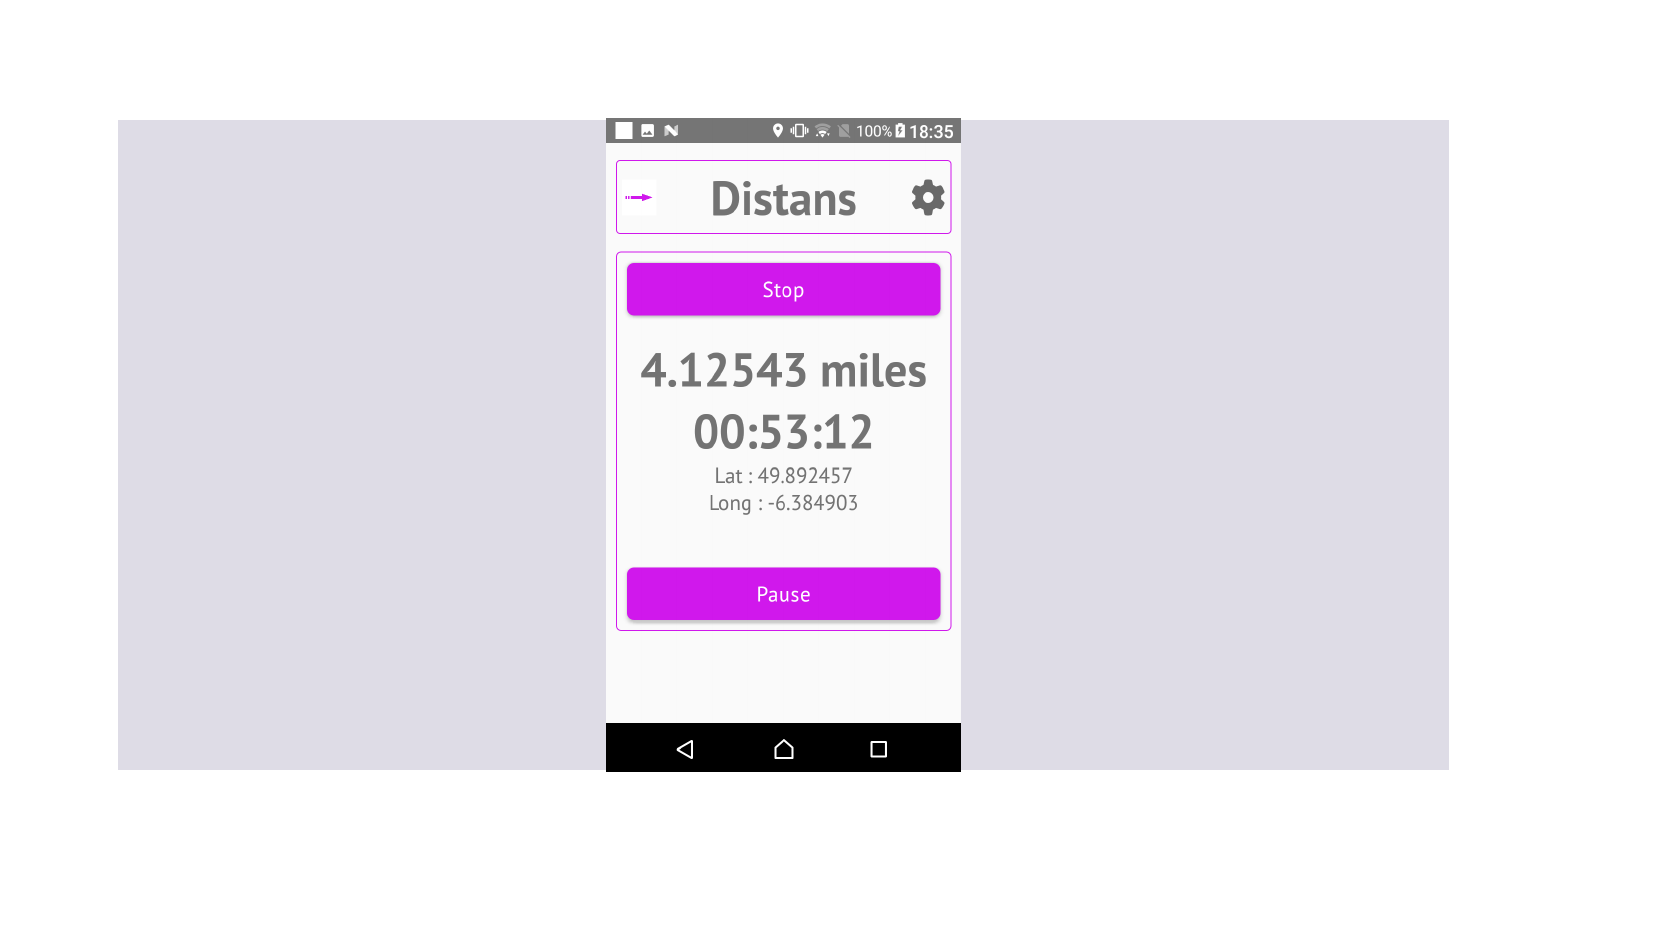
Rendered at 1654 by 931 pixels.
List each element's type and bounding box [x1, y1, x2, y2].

text_box [118, 120, 606, 770]
text_box [961, 120, 1449, 770]
picture [606, 118, 961, 772]
